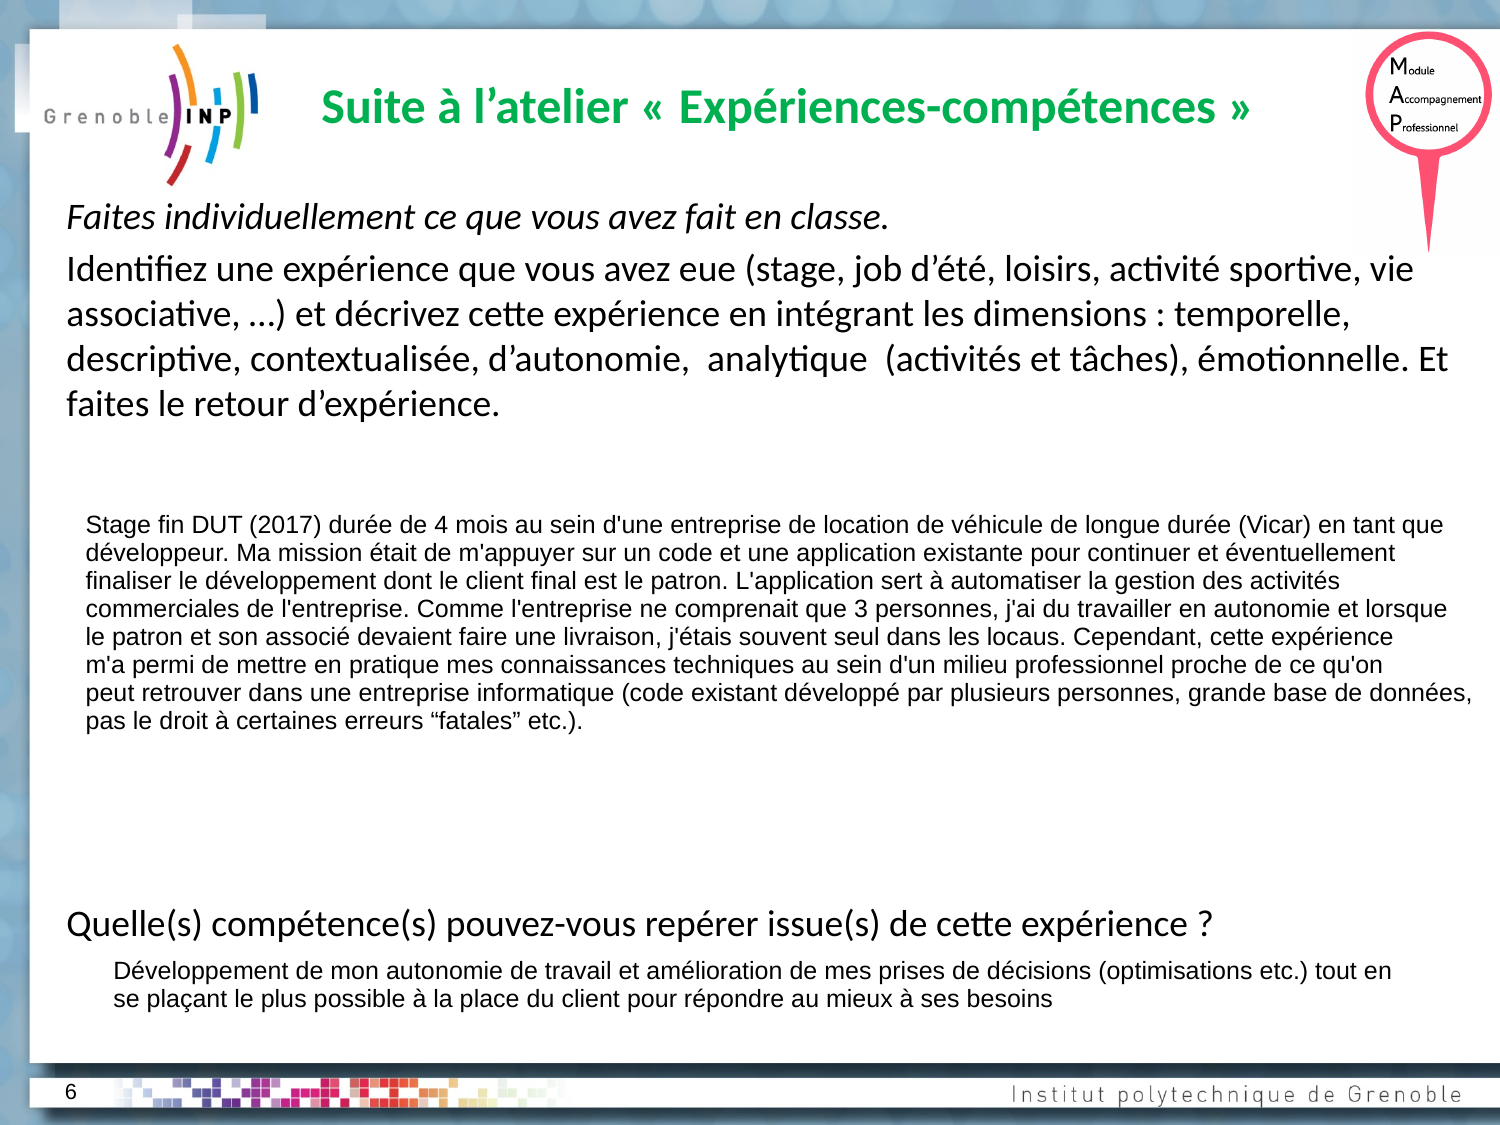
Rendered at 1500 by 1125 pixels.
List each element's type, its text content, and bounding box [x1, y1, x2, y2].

text_box Suite à l’atelier « Expériences-compétences » [230, 66, 1353, 142]
picture [0, 0, 1500, 1125]
text_box Faites individuellement ce que vous avez fait en classe. Identifiez une expérience que vous avez eue (stage, job d’été, loisirs, activité sportive, vie associative, …) et décrivez cette expérience en intégrant les dimensions : temporelle, descriptive, contextualisée, d’autonomie, analytique (activités et tâches), émotionnelle. Et faites le retour d’expérience. Quelle(s) compétence(s) pouvez-vous repérer issue(s) de cette expérience ? [51, 184, 1473, 1097]
text_box Développement de mon autonomie de travail et amélioration de mes prises de décisions (optimisations etc.) tout en se plaçant le plus possible à la place du client pour répondre au mieux à ses besoins [98, 949, 1411, 1021]
text_box Stage fin DUT (2017) durée de 4 mois au sein d'une entreprise de location de véhicule de longue durée (Vicar) en tant que développeur. Ma mission était de m'appuyer sur un code et une application existante pour continuer et éventuellement finaliser le développement dont le client final est le patron. L'application sert à automatiser la gestion des activités commerciales de l'entreprise. Comme l'entreprise ne comprenait que 3 personnes, j'ai du travailler en autonomie et lorsque le patron et son associé devaient faire une livraison, j'étais souvent seul dans les locaus. Cependant, cette expérience m'a permi de mettre en pratique mes connaissances techniques au sein d'un milieu professionnel proche de ce qu'on peut retrouver dans une entreprise informatique (code existant développé par plusieurs personnes, grande base de données, pas le droit à certaines erreurs “fatales” etc.). [70, 503, 1491, 743]
